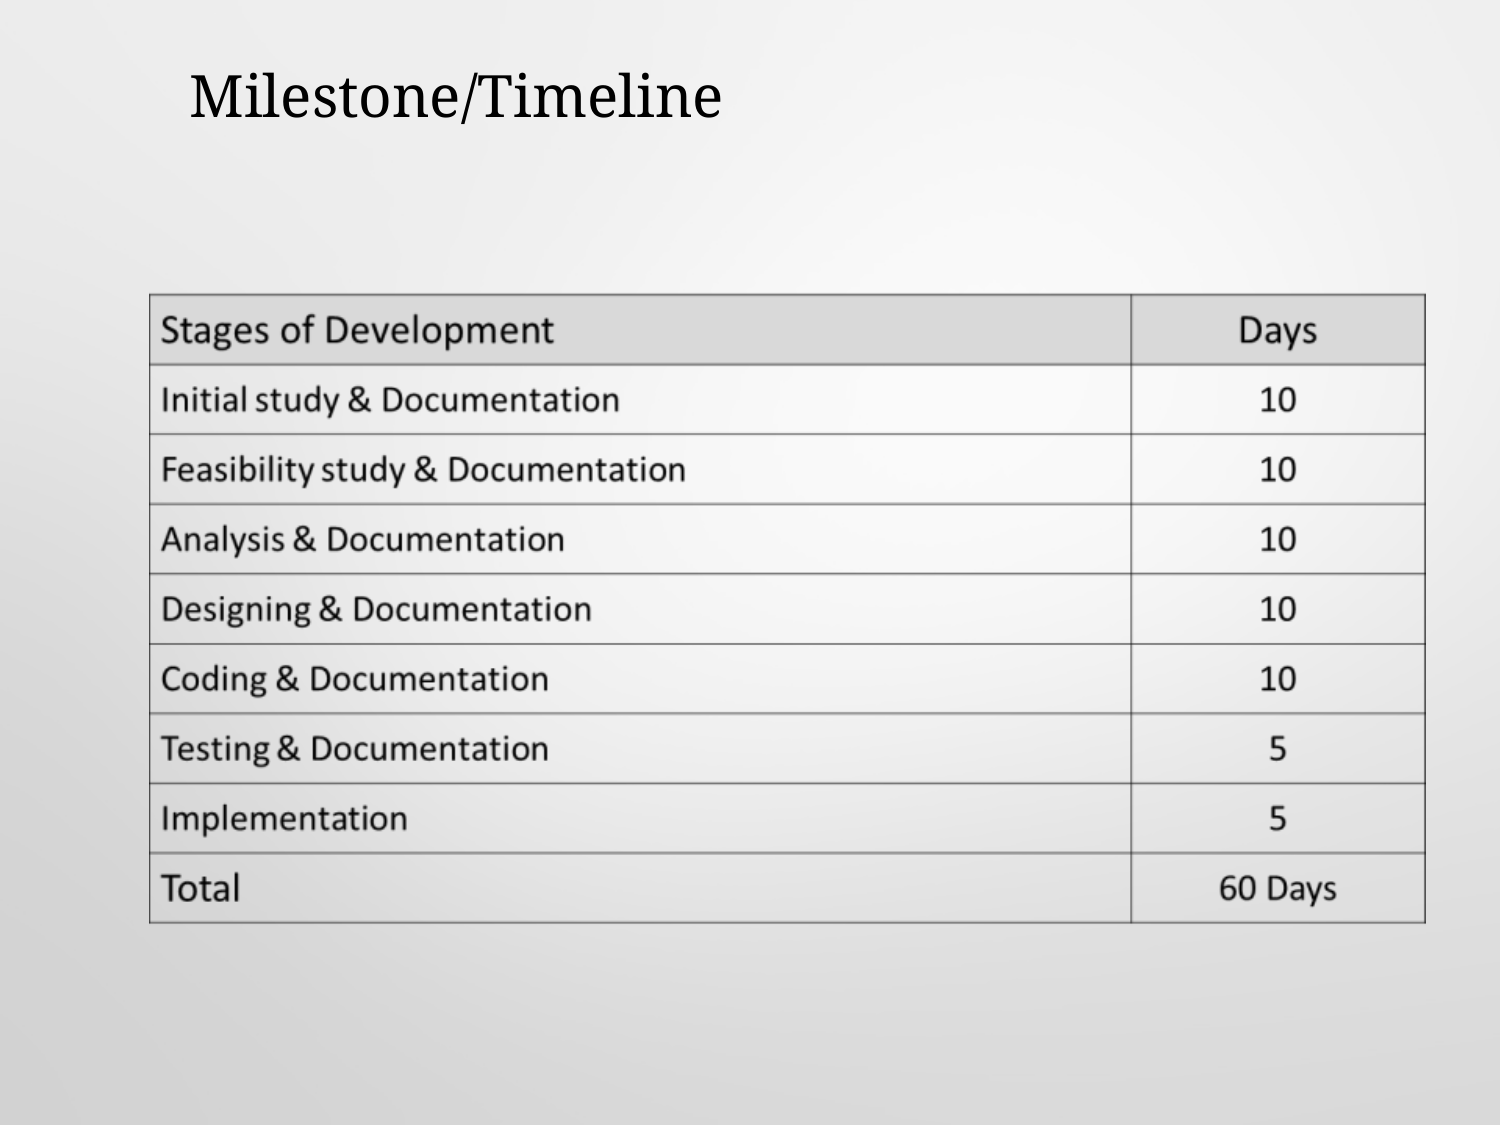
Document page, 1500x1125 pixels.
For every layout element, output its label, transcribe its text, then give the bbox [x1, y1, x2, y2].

picture [149, 291, 1426, 938]
text_box Milestone/Timeline [174, 51, 1500, 239]
